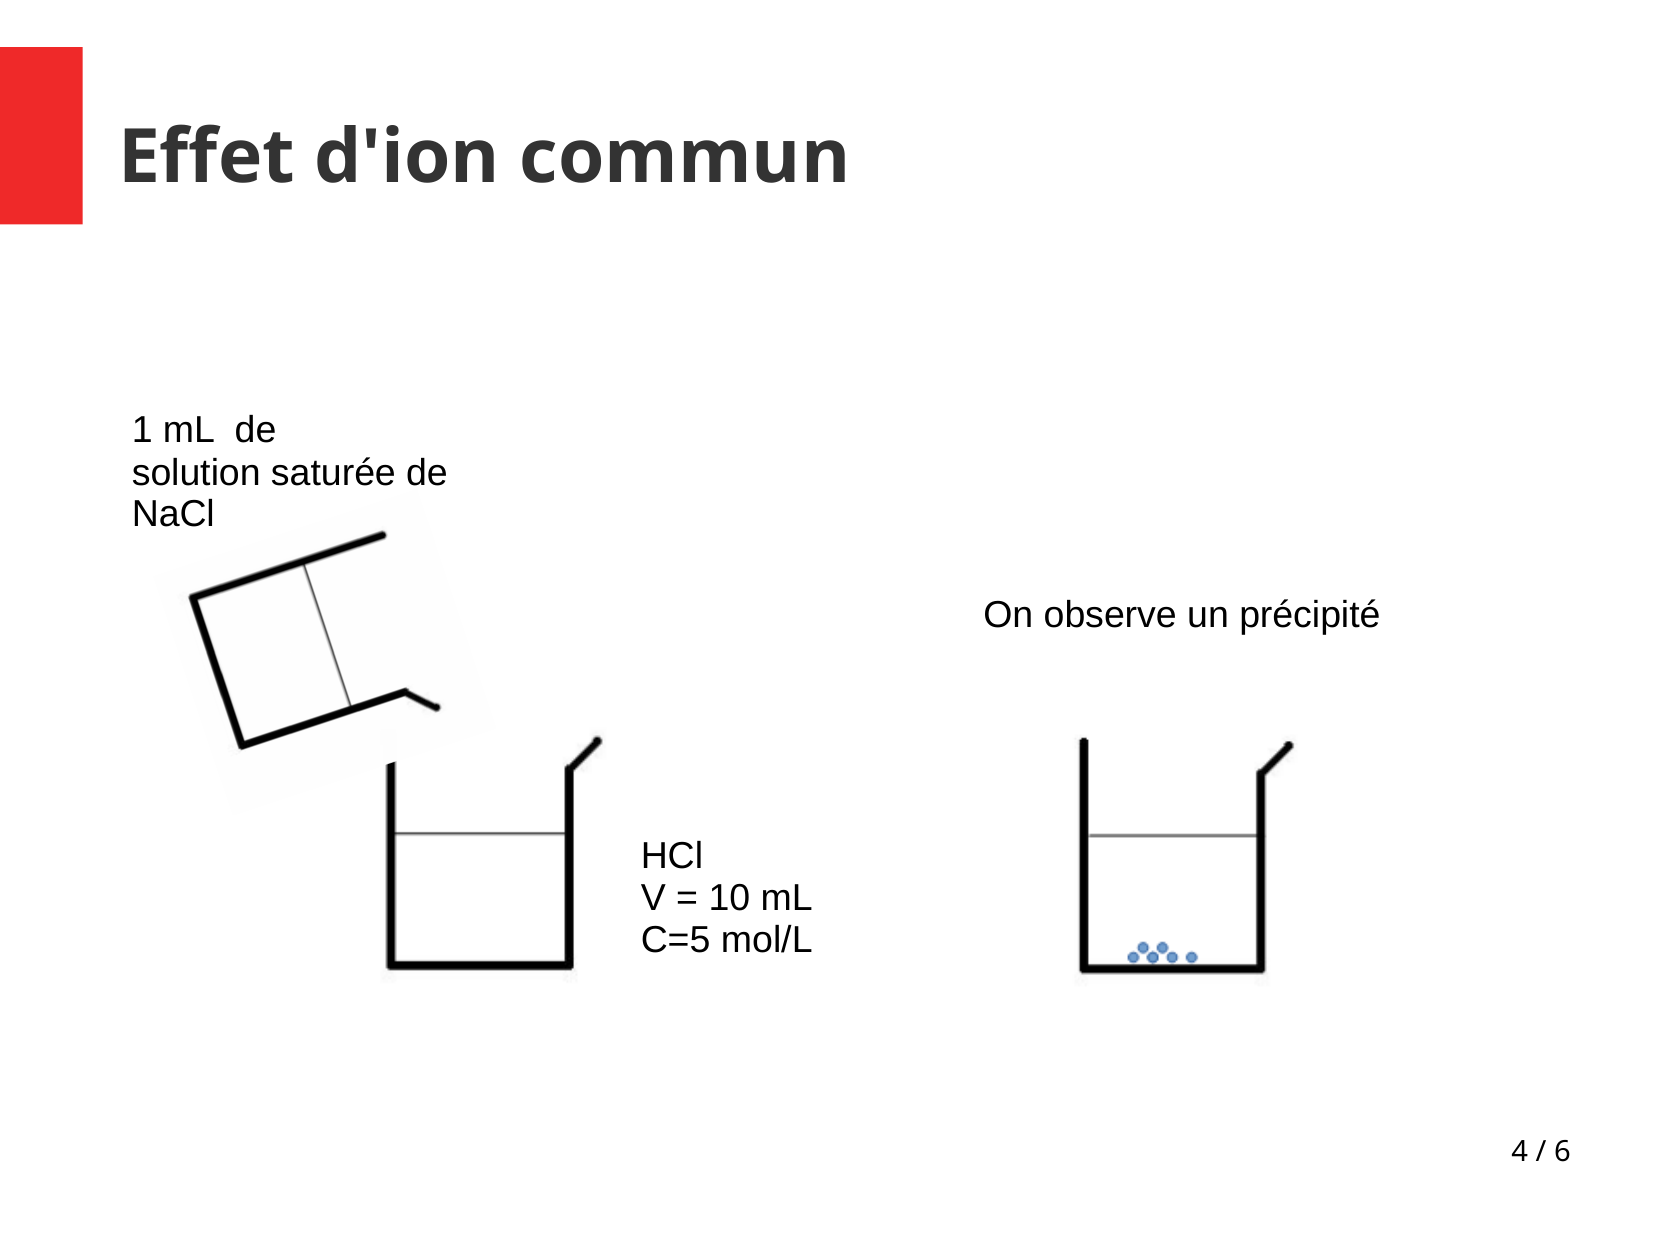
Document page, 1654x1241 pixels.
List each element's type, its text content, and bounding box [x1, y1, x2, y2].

text_box On observe un précipité [968, 586, 1430, 686]
picture [153, 567, 642, 1001]
text_box HCl V = 10 mL C=5 mol/L [625, 826, 863, 968]
title Effet d'ion commun [118, 49, 1571, 257]
picture [1051, 704, 1325, 1004]
text_box 1 mL de solution saturée de NaCl [117, 401, 496, 567]
